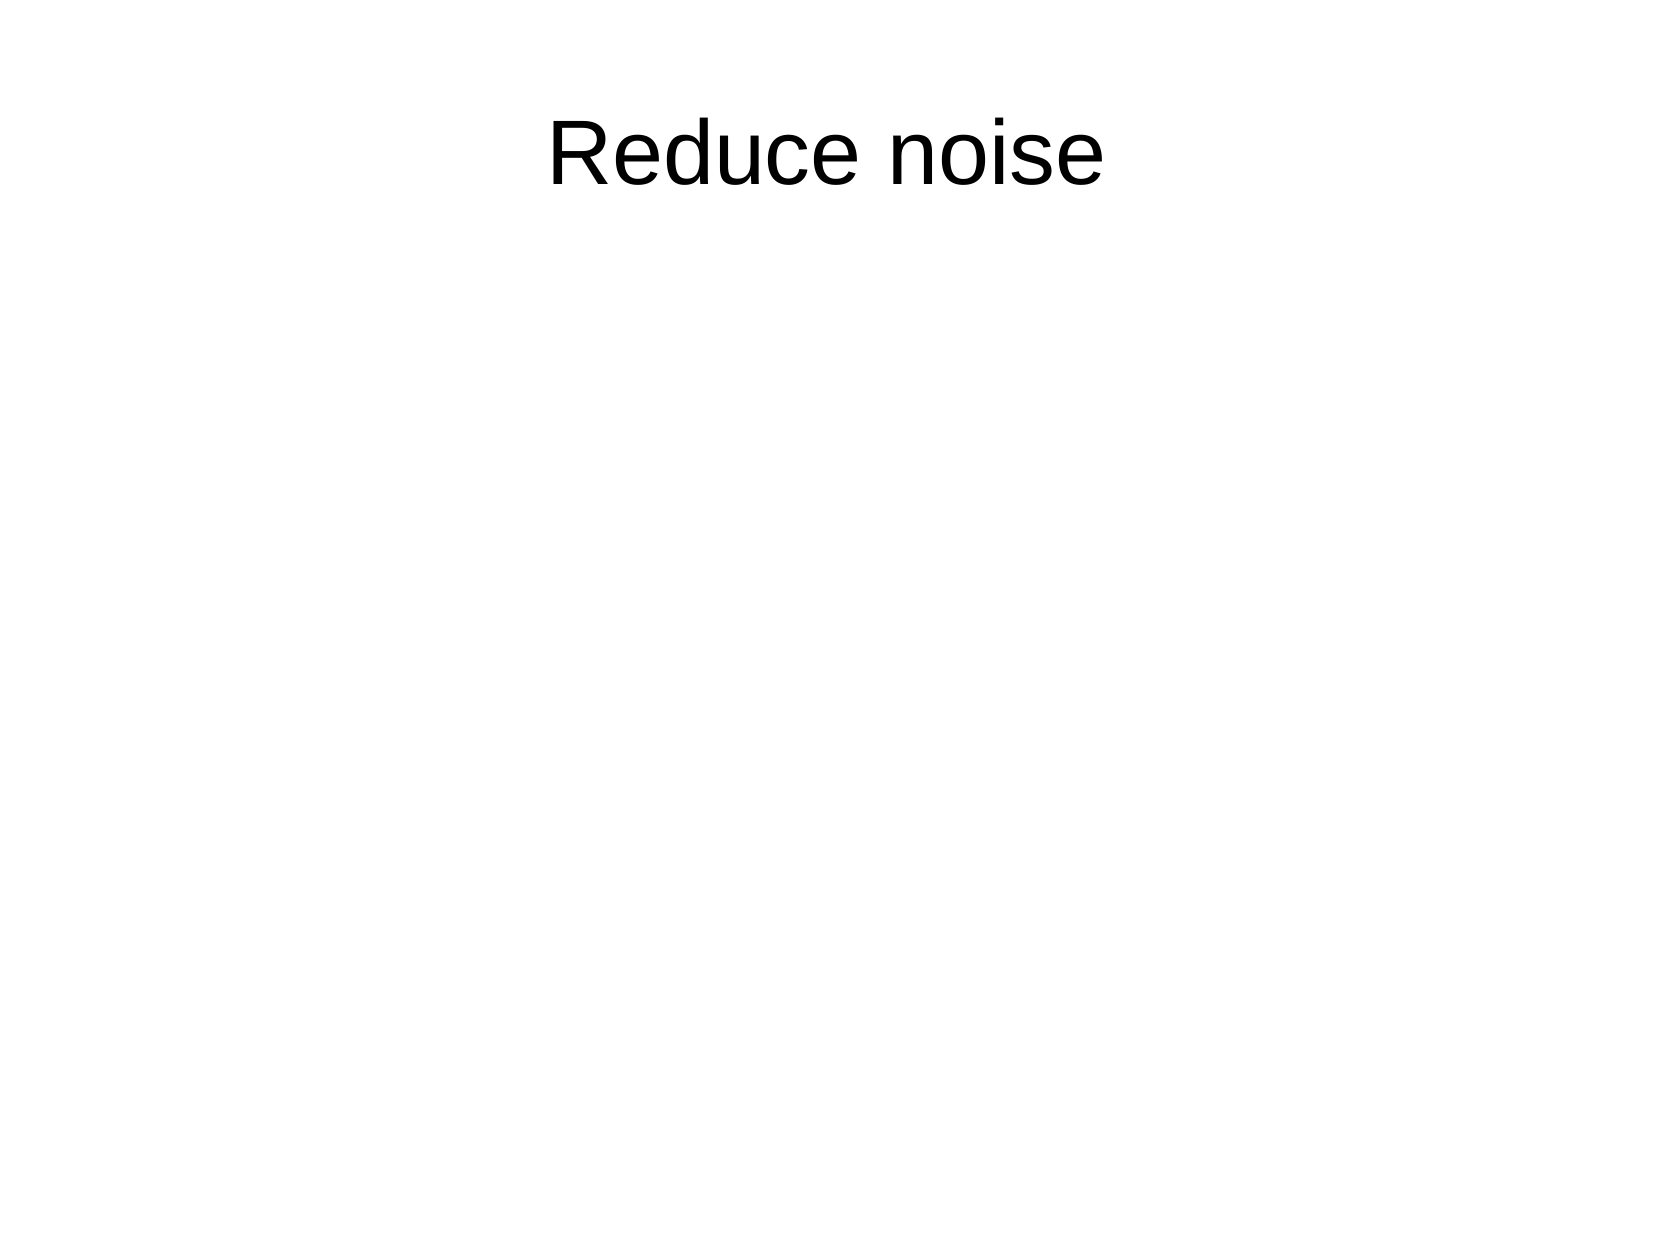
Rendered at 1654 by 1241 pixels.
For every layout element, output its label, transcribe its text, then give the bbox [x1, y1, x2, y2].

title Reduce noise [82, 49, 1571, 257]
